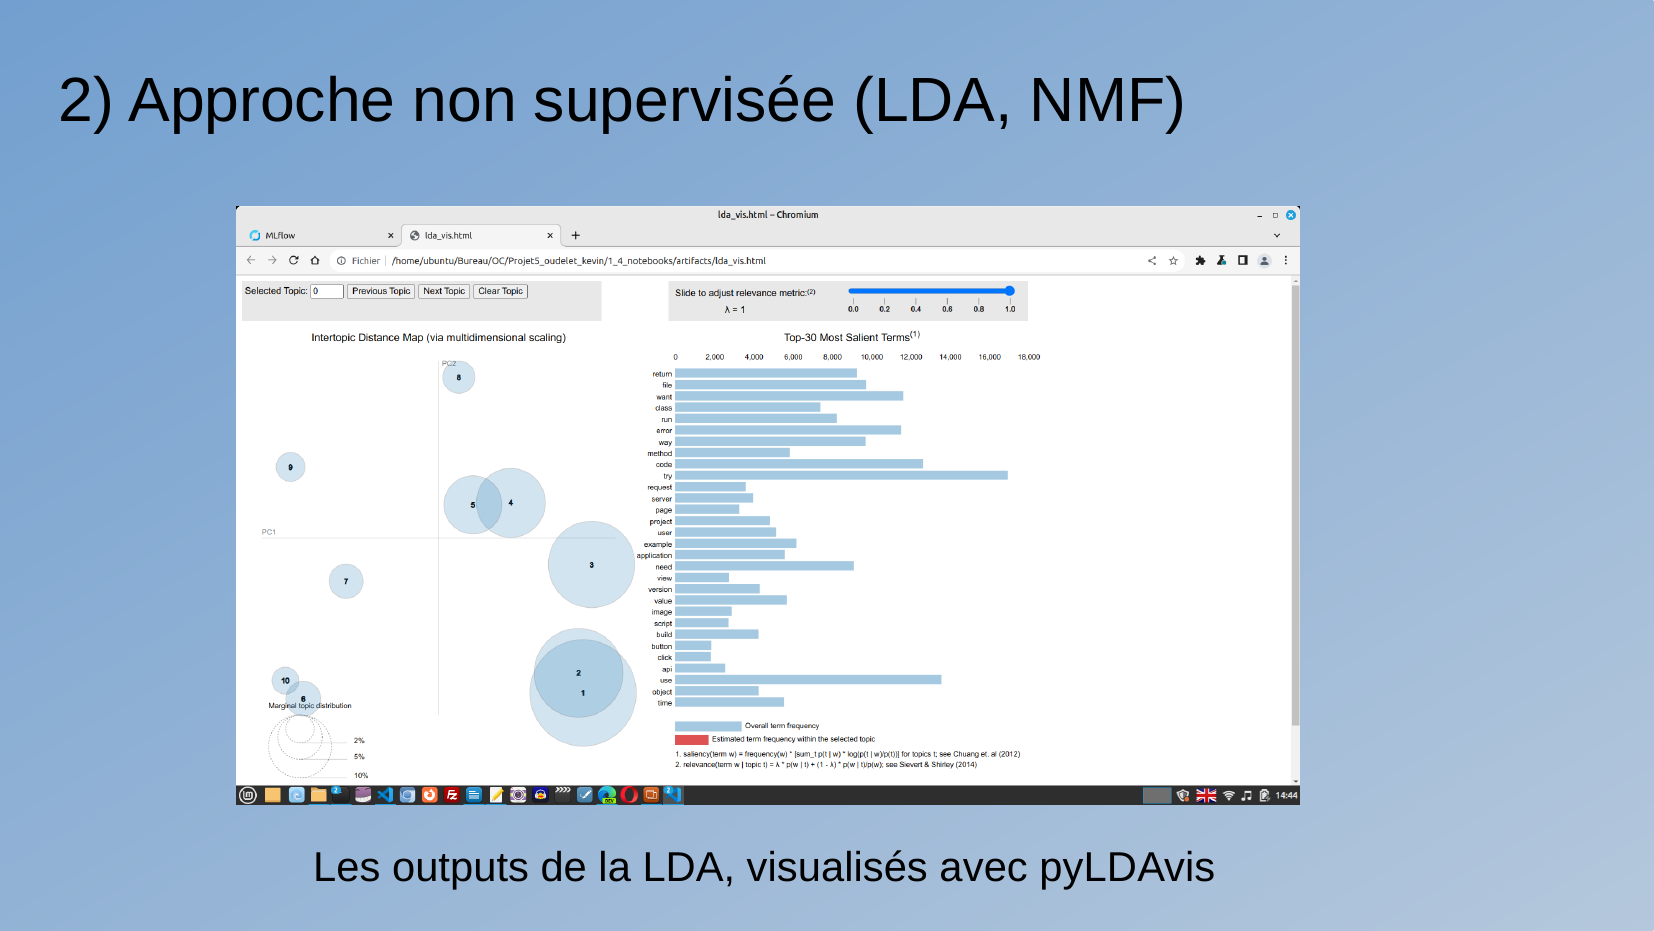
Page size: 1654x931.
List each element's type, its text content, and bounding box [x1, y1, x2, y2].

picture [236, 206, 1300, 805]
title Les outputs de la LDA, visualisés avec pyLDAvis [313, 789, 1654, 931]
title 2) Approche non supervisée (LDA, NMF) [59, 21, 1548, 178]
